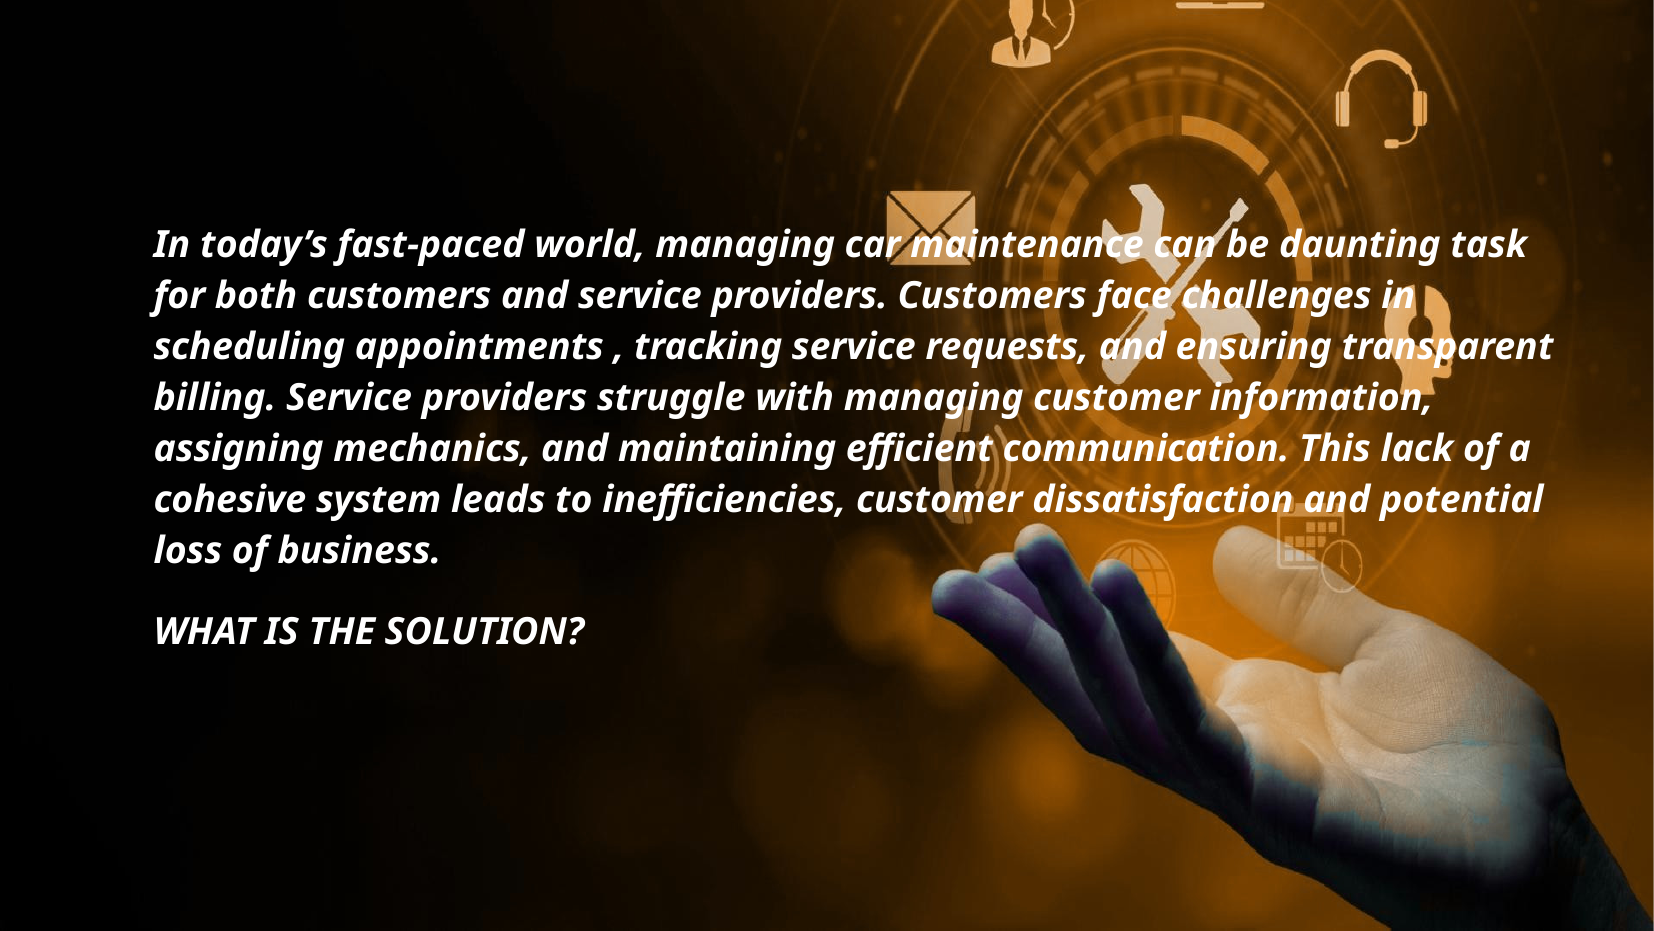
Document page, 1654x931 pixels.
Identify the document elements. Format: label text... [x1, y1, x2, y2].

picture [0, 0, 1654, 931]
list In today’s fast-paced world, managing car maintenance can be daunting task for both customers and service providers. Customers face challenges in scheduling appointments , tracking service requests, and ensuring transparent billing. Service providers struggle with managing customer information, assigning mechanics, and maintaining efficient communication. This lack of a cohesive system leads to inefficiencies, customer dissatisfaction and potential loss of business. WHAT IS THE SOLUTION? [82, 217, 1571, 758]
